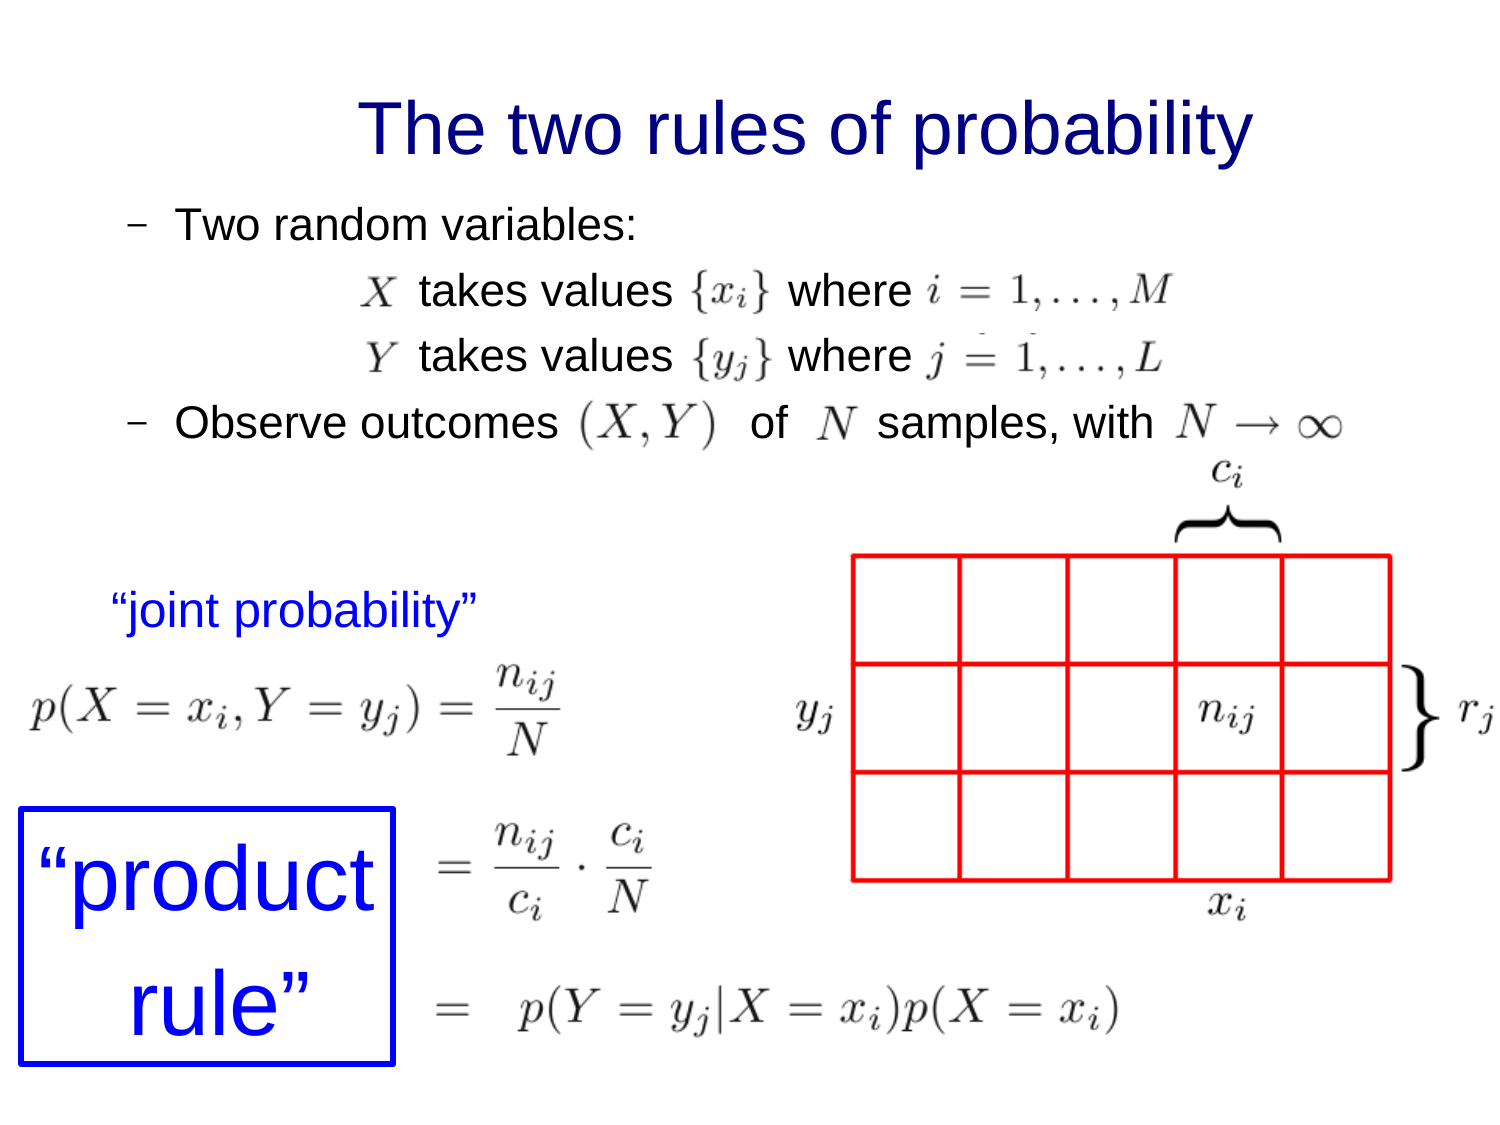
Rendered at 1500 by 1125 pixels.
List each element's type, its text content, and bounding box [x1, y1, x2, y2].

picture [924, 333, 1164, 384]
picture [926, 267, 1174, 311]
text_box “product rule” [21, 808, 394, 1065]
picture [1166, 393, 1348, 454]
title The two rules of probability [149, 65, 1463, 179]
picture [434, 817, 674, 928]
picture [432, 975, 1125, 1042]
picture [363, 337, 401, 377]
picture [787, 455, 1500, 927]
picture [360, 267, 399, 313]
picture [810, 396, 865, 451]
picture [684, 261, 772, 319]
picture [690, 329, 772, 388]
picture [28, 655, 565, 770]
list Two random variables: takes values where takes values where Observe outcomes of samples, with [37, 187, 1500, 1125]
picture [578, 390, 719, 457]
text_box “joint probability” [96, 569, 493, 645]
